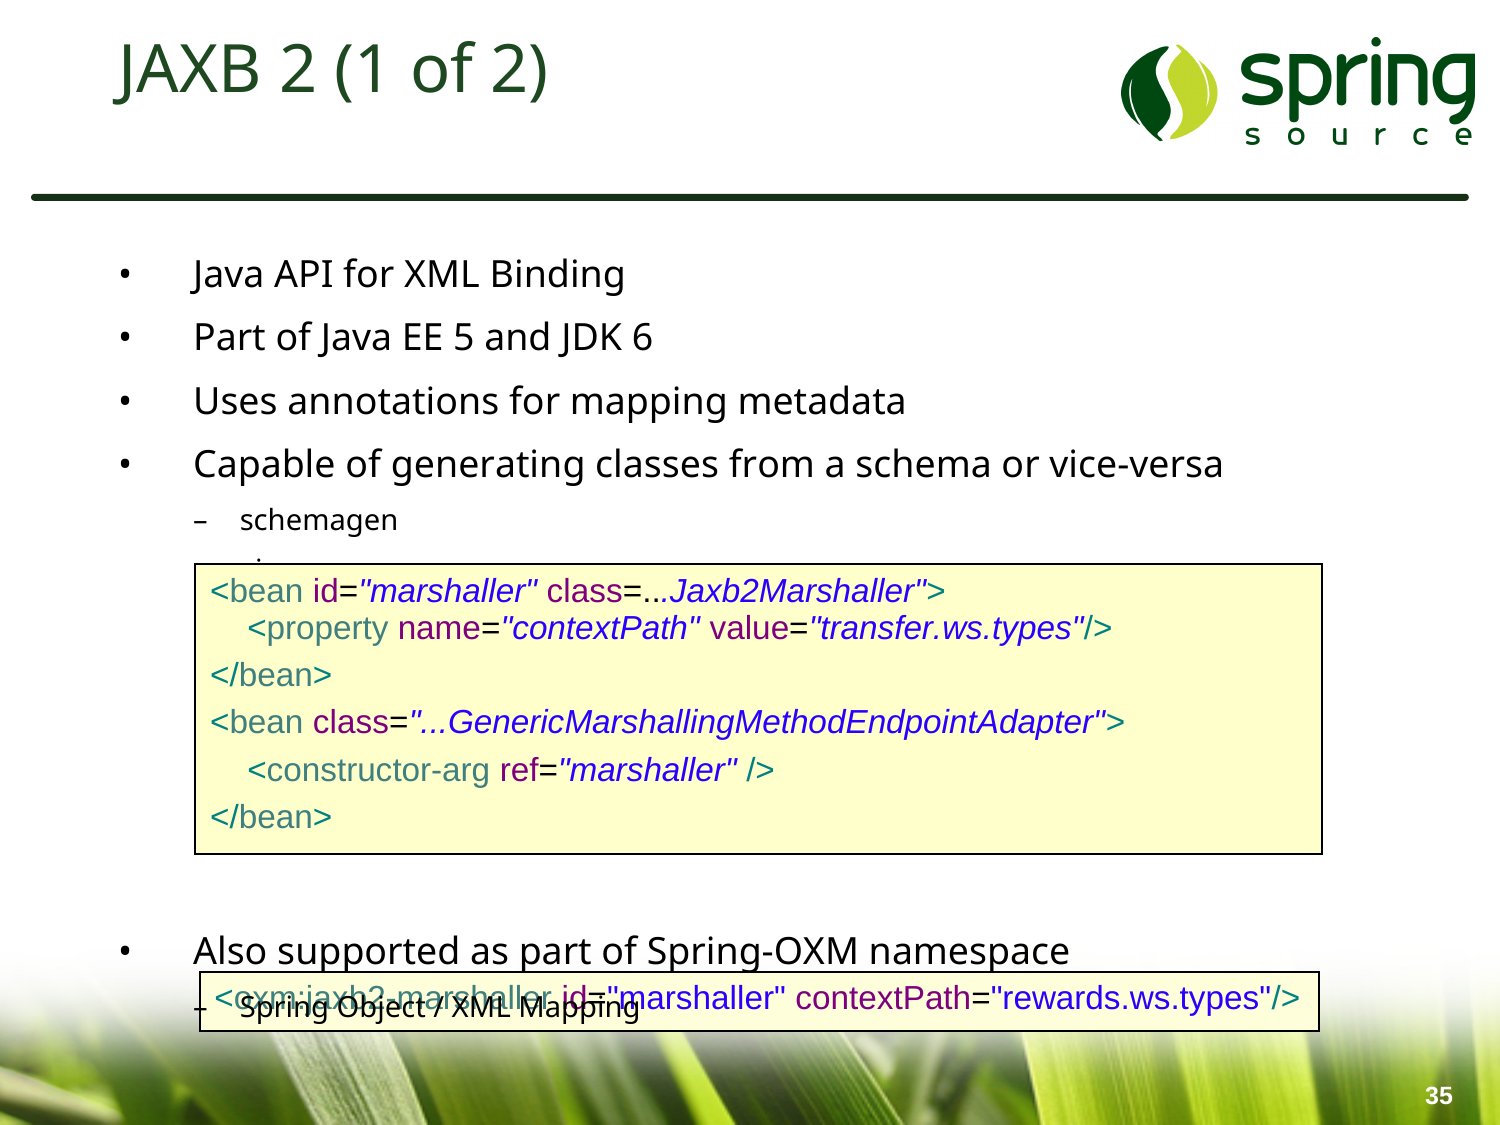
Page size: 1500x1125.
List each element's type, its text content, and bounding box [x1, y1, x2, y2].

picture [1136, 37, 1475, 145]
picture [0, 944, 1500, 1125]
title JAXB 2 (1 of 2) [103, 14, 1136, 177]
list Java API for XML Binding Part of Java EE 5 and JDK 6 Uses annotations for mapping metadata Capable of generating classes from a schema or vice-versa schemagen xjc Also supported as part of Spring-OXM namespace Spring Object / XML Mapping [103, 239, 1394, 1054]
text_box <bean id="marshaller" class=...Jaxb2Marshaller"> <property name="contextPath" value="transfer.ws.types"/> </bean> <bean class="...GenericMarshallingMethodEndpointAdapter"> <constructor-arg ref="marshaller" /> </bean> [195, 564, 1322, 855]
